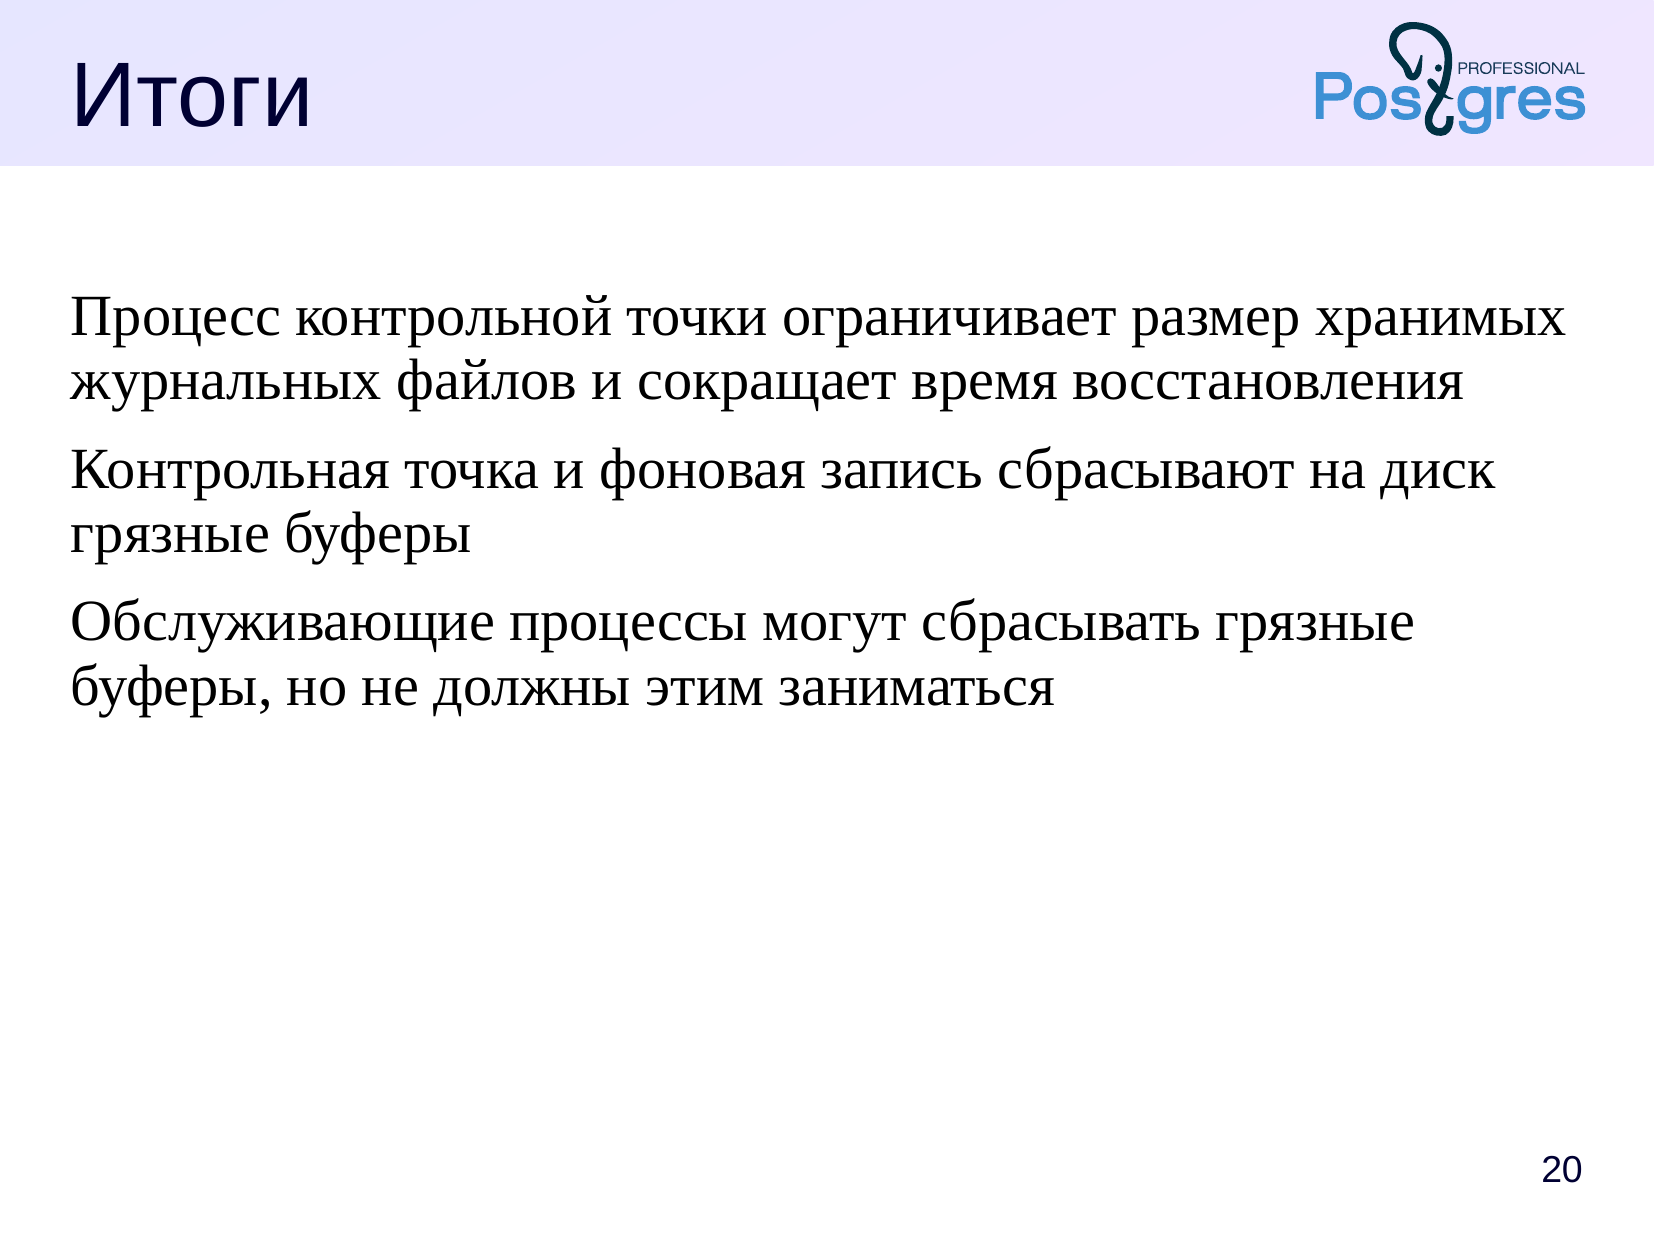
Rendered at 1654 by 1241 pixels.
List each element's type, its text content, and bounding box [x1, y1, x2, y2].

title Итоги [70, 43, 1241, 147]
list Процесс контрольной точки ограничивает размер хранимых журнальных файлов и сокращает время восстановления Контрольная точка и фоновая запись сбрасывают на диск грязные буферы Обслуживающие процессы могут сбрасывать грязные буферы, но не должны этим заниматься [70, 283, 1583, 1134]
